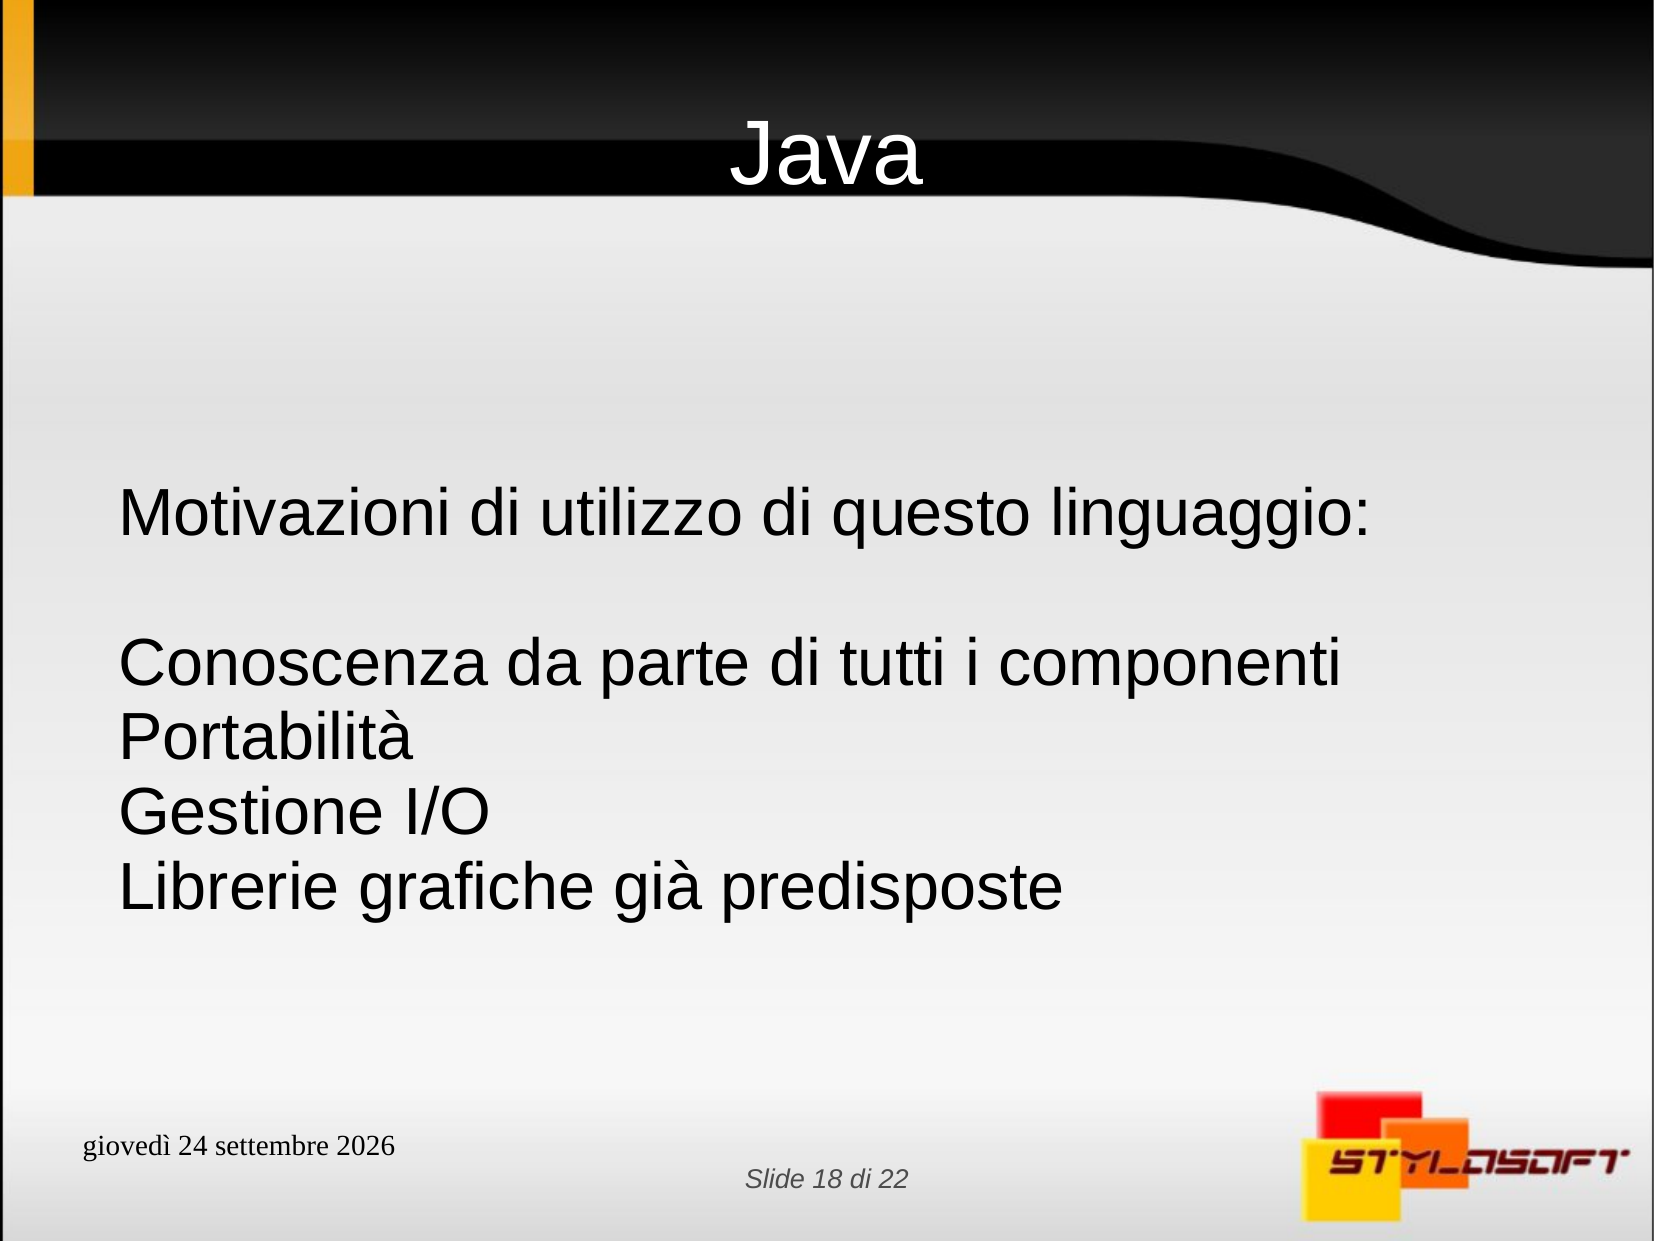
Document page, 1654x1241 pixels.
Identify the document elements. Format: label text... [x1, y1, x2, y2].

title Java [82, 49, 1571, 257]
text_box Slide <numero> di 22 [0, 1156, 1654, 1241]
picture [0, 0, 1654, 1156]
subtitle Motivazioni di utilizzo di questo linguaggio: Conoscenza da parte di tutti i componenti Portabilità Gestione I/O Librerie grafiche già predisposte [82, 297, 1571, 1102]
